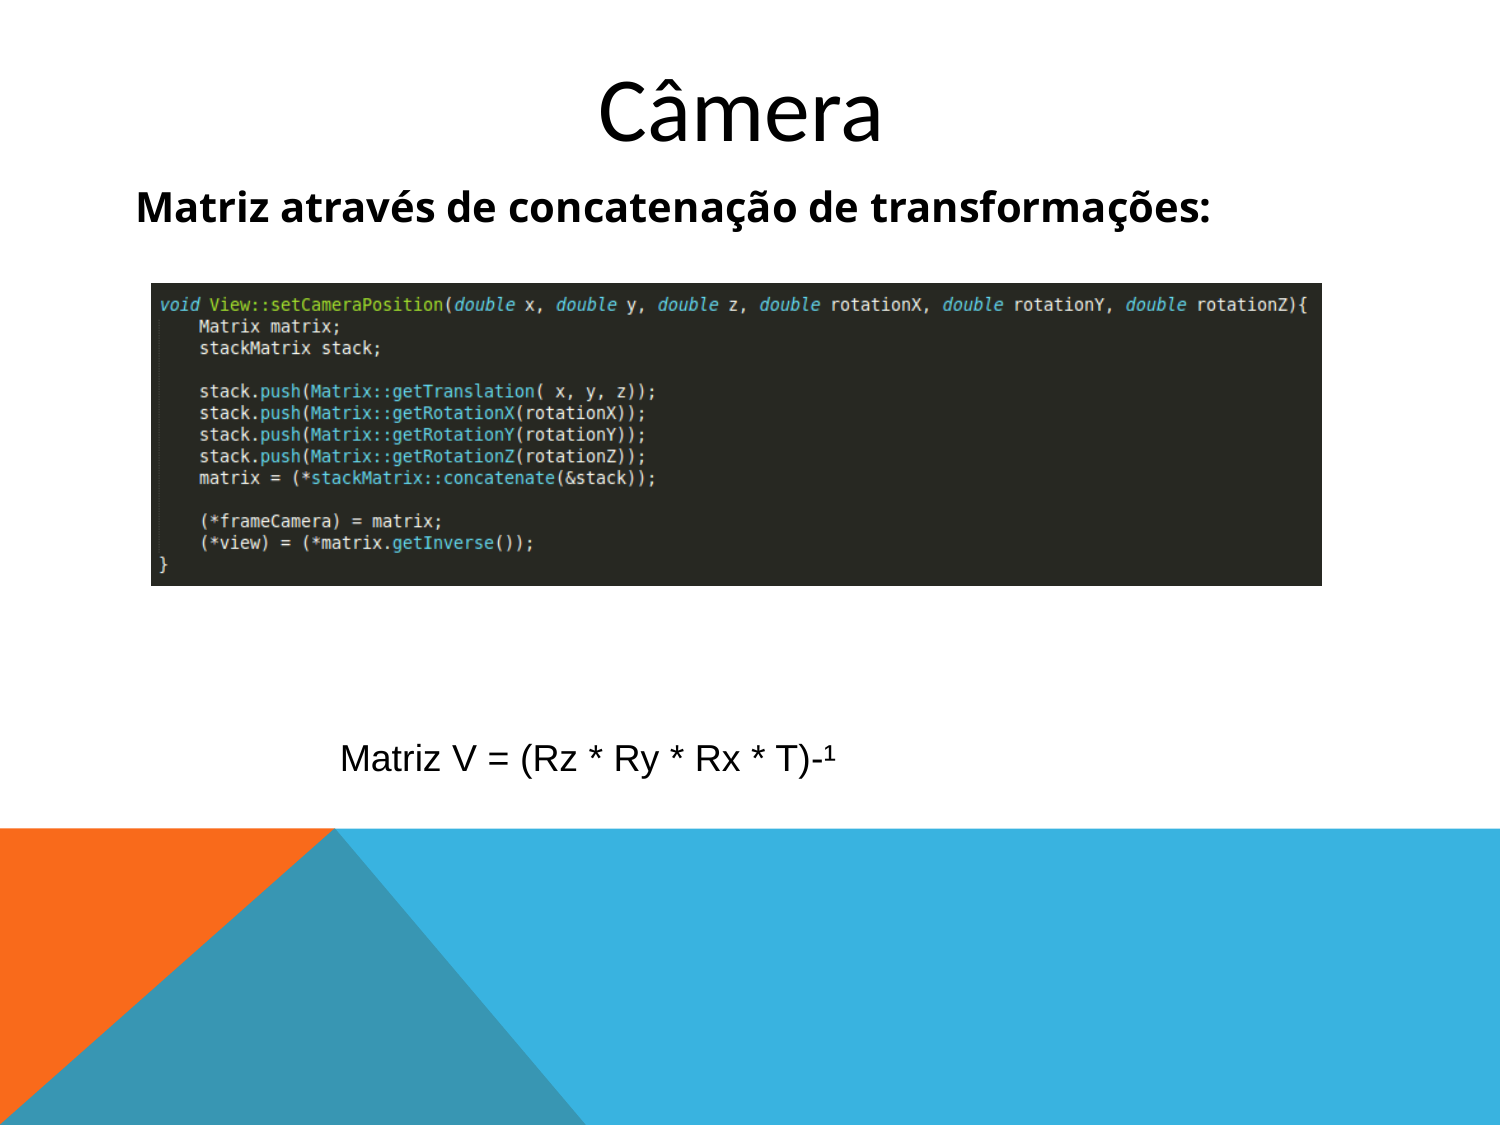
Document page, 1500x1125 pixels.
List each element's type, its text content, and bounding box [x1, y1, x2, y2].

title Câmera [135, 60, 1369, 150]
text_box Matriz V = (Rz * Ry * Rx * T)-¹ [324, 729, 852, 787]
picture [151, 283, 1322, 586]
list Matriz através de concatenação de transformações: [135, 180, 1369, 768]
